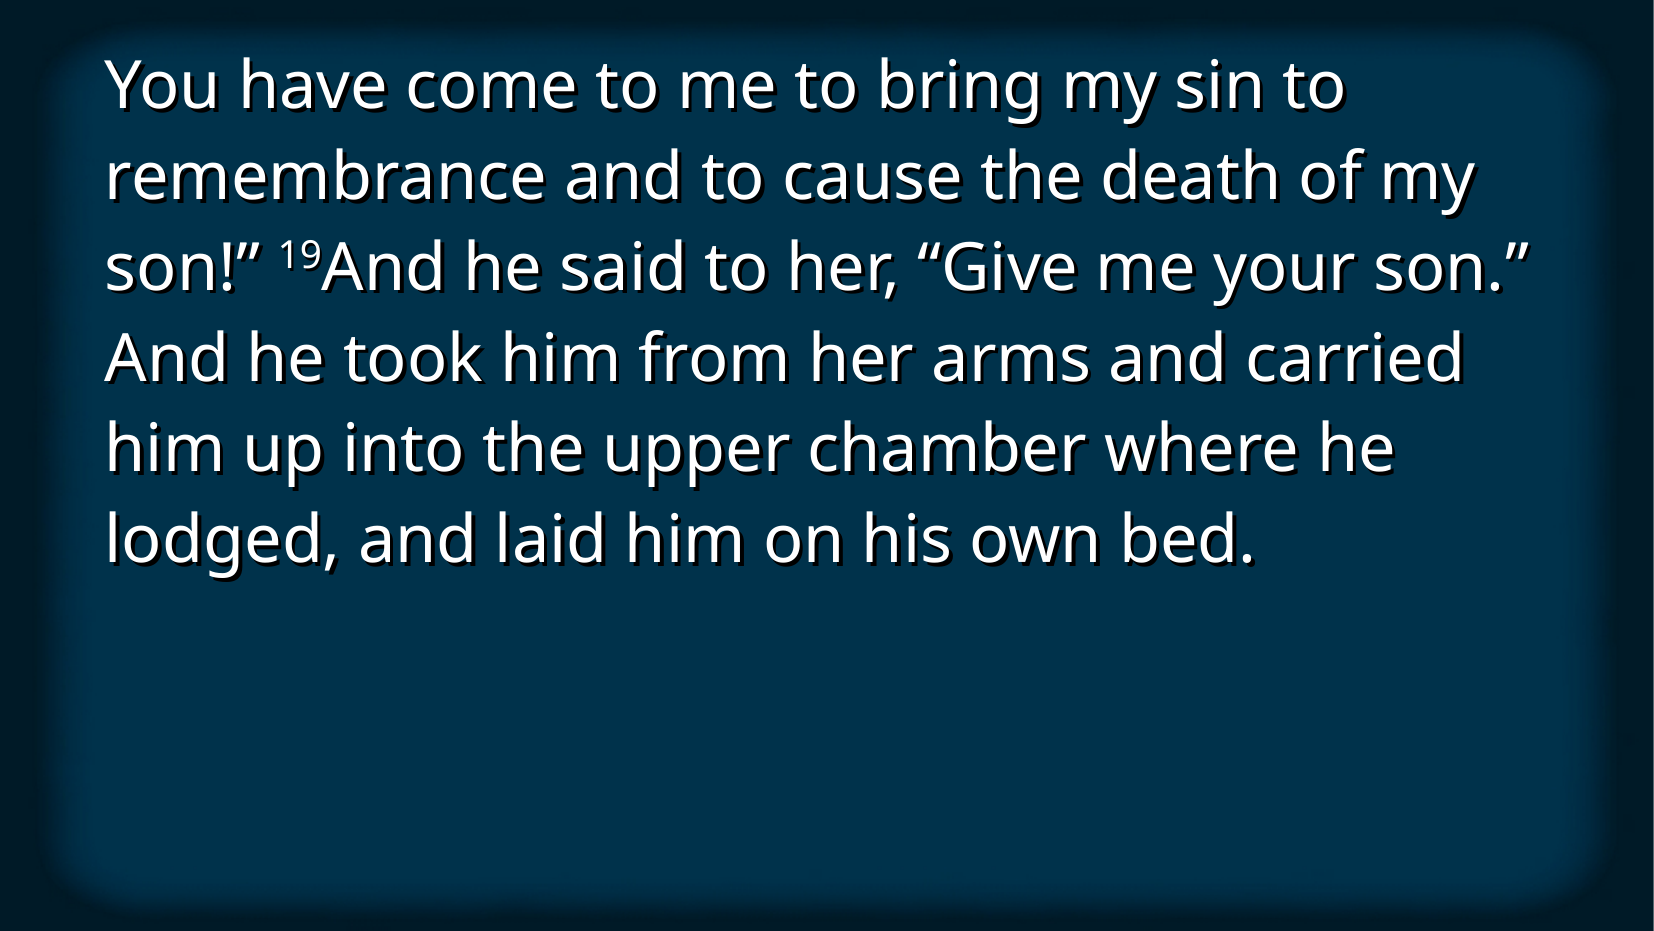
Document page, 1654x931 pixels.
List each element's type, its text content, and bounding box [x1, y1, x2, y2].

picture [0, 0, 1654, 931]
text_box You have come to me to bring my sin to remembrance and to cause the death of my son!” 19And he said to her, “Give me your son.” And he took him from her arms and carried him up into the upper chamber where he lodged, and laid him on his own bed. [90, 30, 1576, 578]
